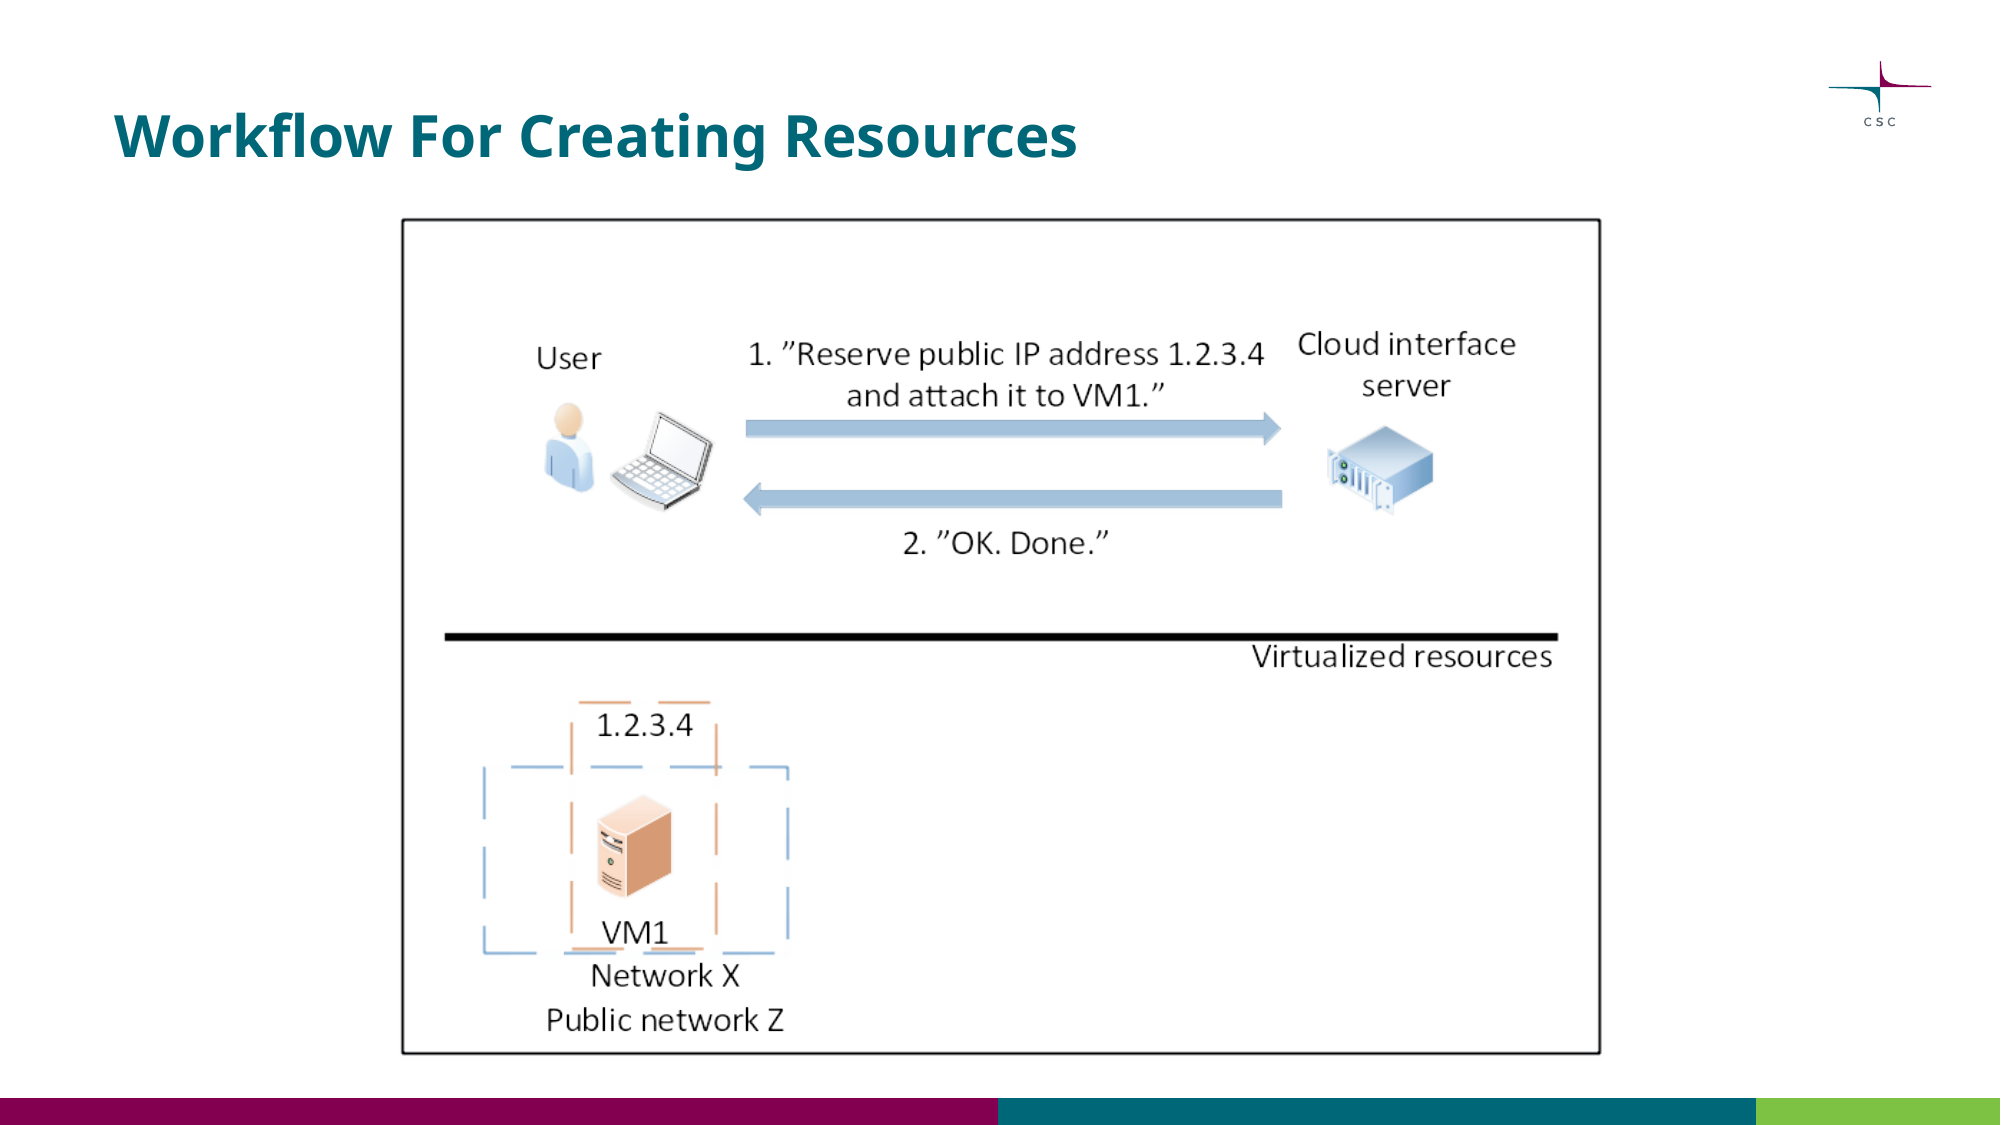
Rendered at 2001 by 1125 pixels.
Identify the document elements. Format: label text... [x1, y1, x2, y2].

title Workflow For Creating Resources [99, 40, 1794, 229]
picture [395, 229, 1605, 1063]
